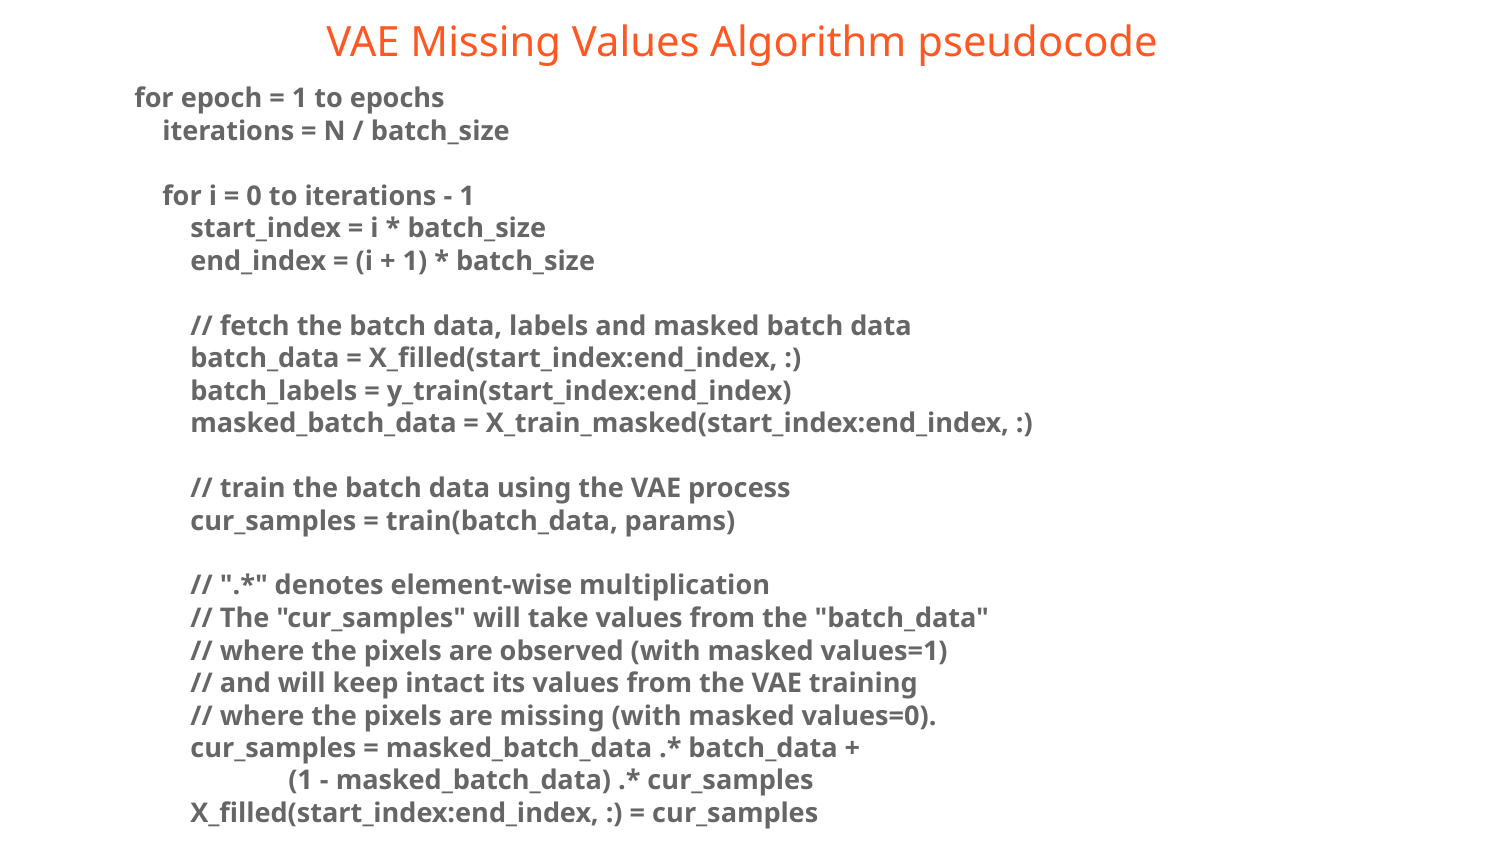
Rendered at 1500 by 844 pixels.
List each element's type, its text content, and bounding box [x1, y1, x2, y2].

list for epoch = 1 to epochs iterations = N / batch_size for i = 0 to iterations - 1 start_index = i * batch_size end_index = (i + 1) * batch_size // fetch the batch data, labels and masked batch data batch_data = X_filled(start_index:end_index, :) batch_labels = y_train(start_index:end_index) masked_batch_data = X_train_masked(start_index:end_index, :) // train the batch data using the VAE process cur_samples = train(batch_data, params) // ".*" denotes element-wise multiplication // The "cur_samples" will take values from the "batch_data" // where the pixels are observed (with masked values=1) // and will keep intact its values from the VAE training // where the pixels are missing (with masked values=0). cur_samples = masked_batch_data .* batch_data + (1 - masked_batch_data) .* cur_samples X_filled(start_index:end_index, :) = cur_samples [119, 65, 1381, 836]
title VAE Missing Values Algorithm pseudocode [111, 0, 1373, 66]
